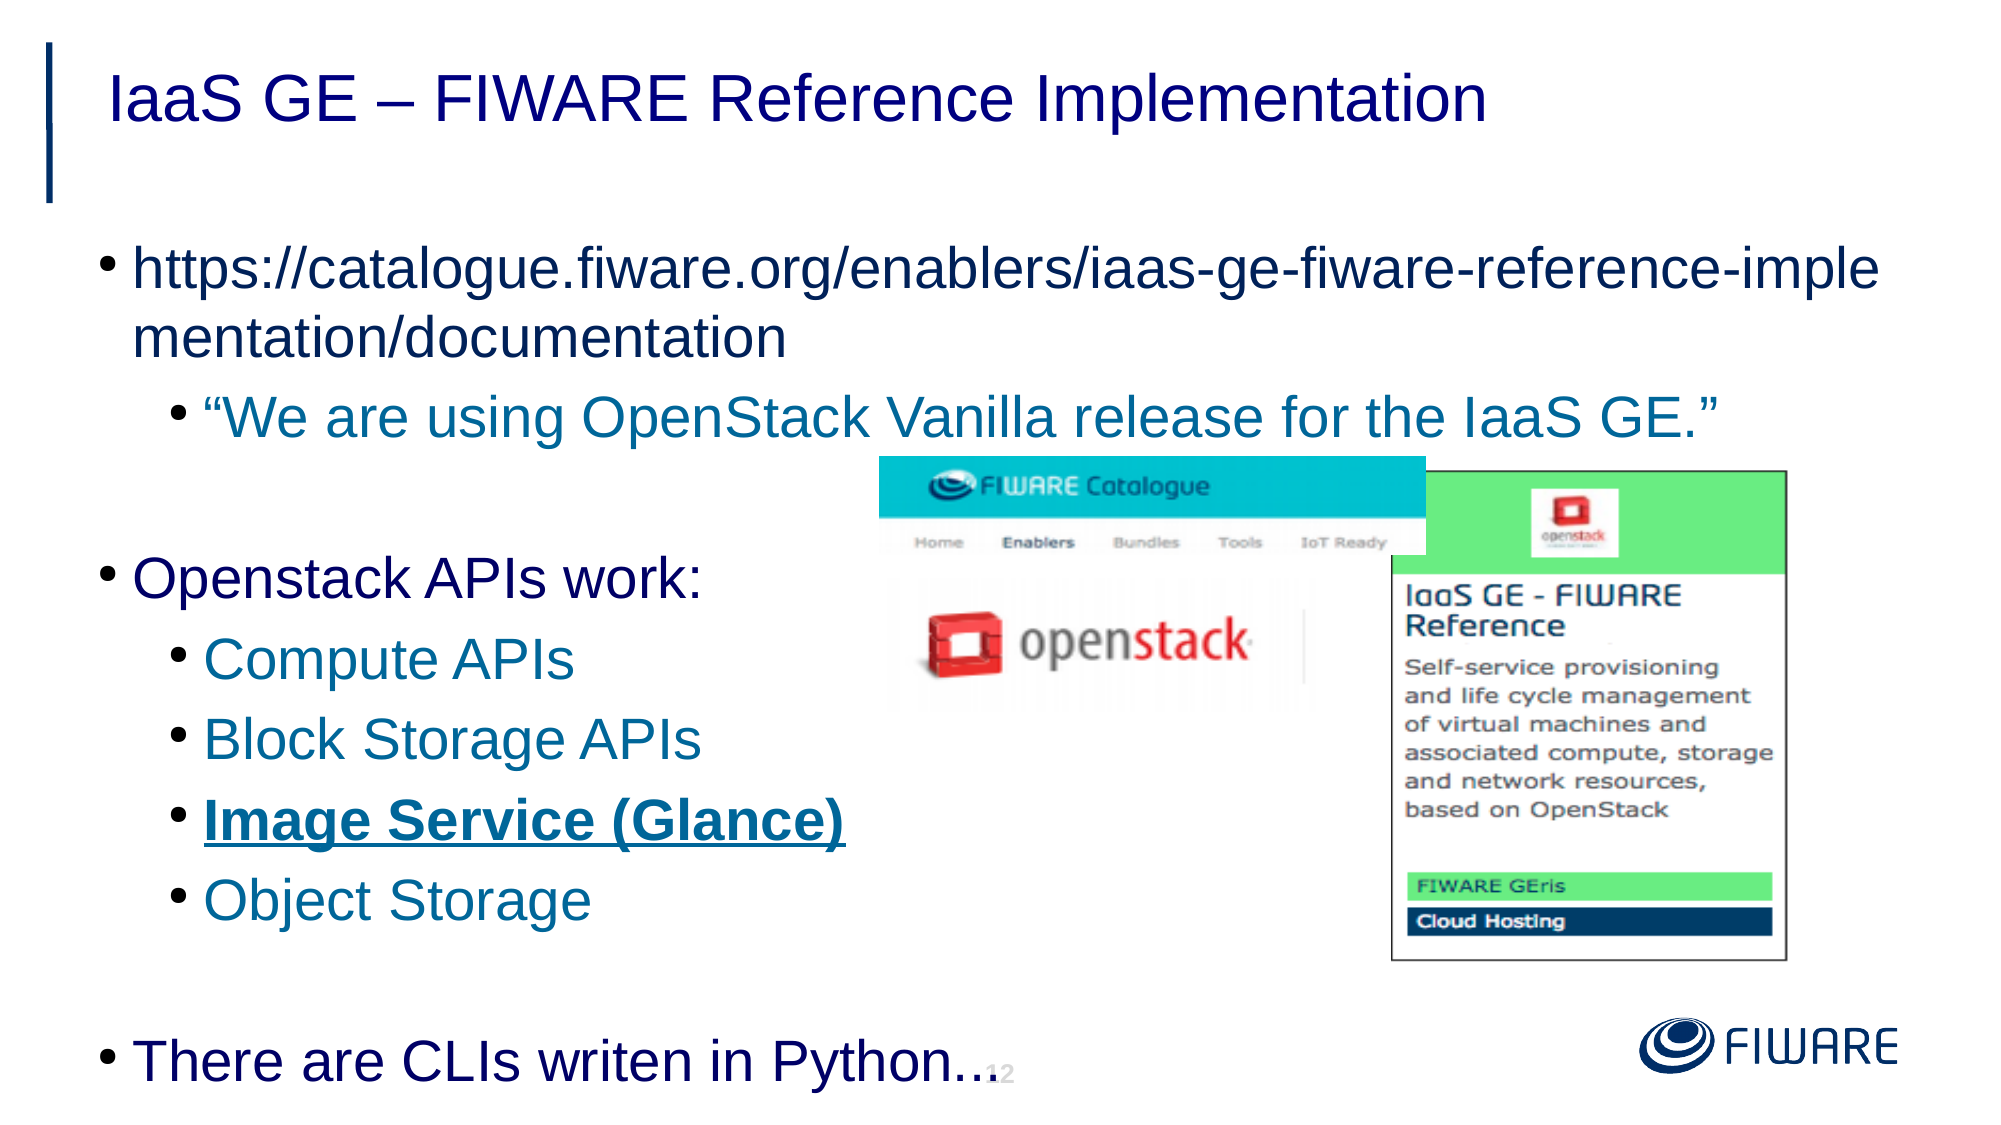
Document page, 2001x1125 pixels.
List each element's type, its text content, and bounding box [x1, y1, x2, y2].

picture [887, 578, 1316, 712]
text_box https://catalogue.fiware.org/enablers/iaas-ge-fiware-reference-implementation/documentation “We are using OpenStack Vanilla release for the IaaS GE.” Openstack APIs work: Compute APIs Block Storage APIs Image Service (Glance) Object Storage There are CLIs writen in Python... [82, 212, 1908, 1032]
title IaaS GE – FIWARE Reference Implementation [92, 47, 1704, 250]
picture [879, 456, 1790, 963]
slide_number <number> [887, 1042, 1113, 1103]
picture [1635, 1032, 1905, 1077]
